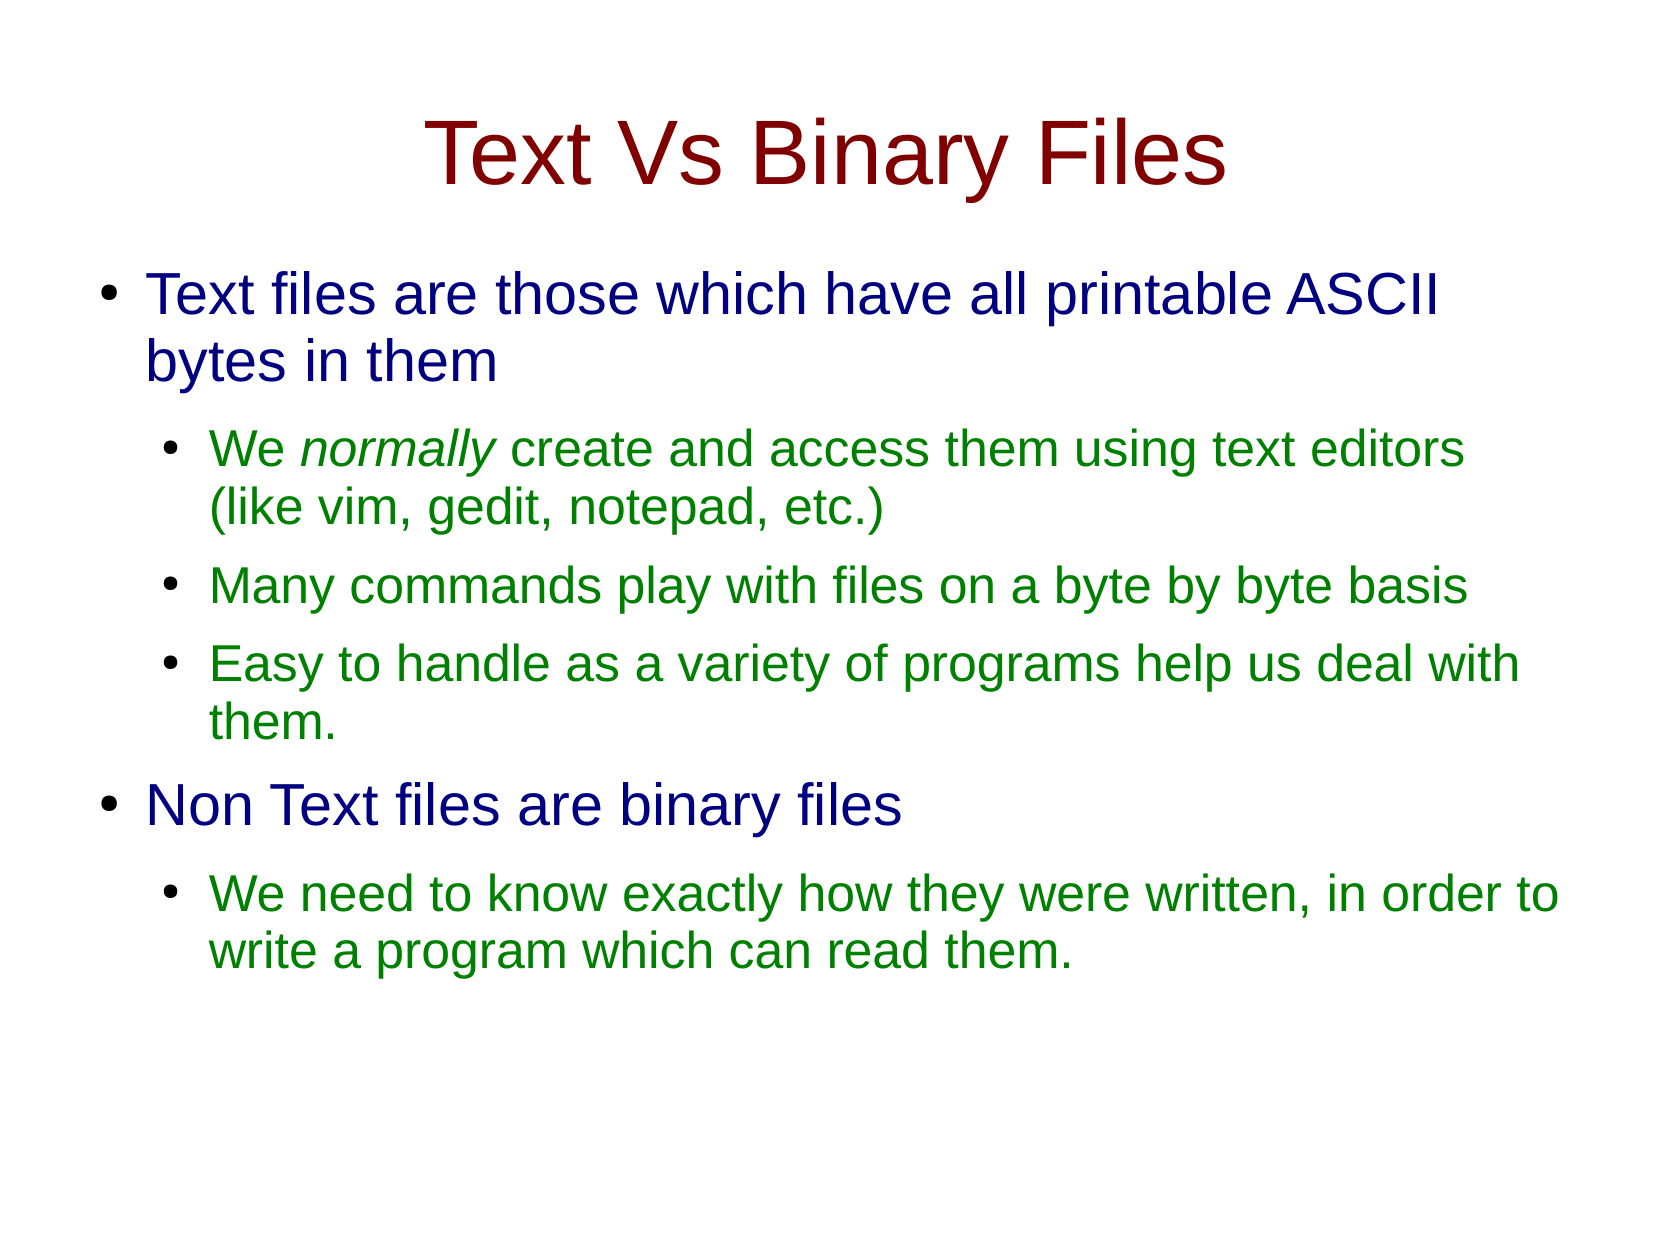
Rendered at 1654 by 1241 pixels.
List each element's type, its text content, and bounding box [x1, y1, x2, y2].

title Text Vs Binary Files [82, 49, 1571, 257]
list Text files are those which have all printable ASCII bytes in them We normally create and access them using text editors (like vim, gedit, notepad, etc.) Many commands play with files on a byte by byte basis Easy to handle as a variety of programs help us deal with them. Non Text files are binary files We need to know exactly how they were written, in order to write a program which can read them. [82, 261, 1571, 981]
